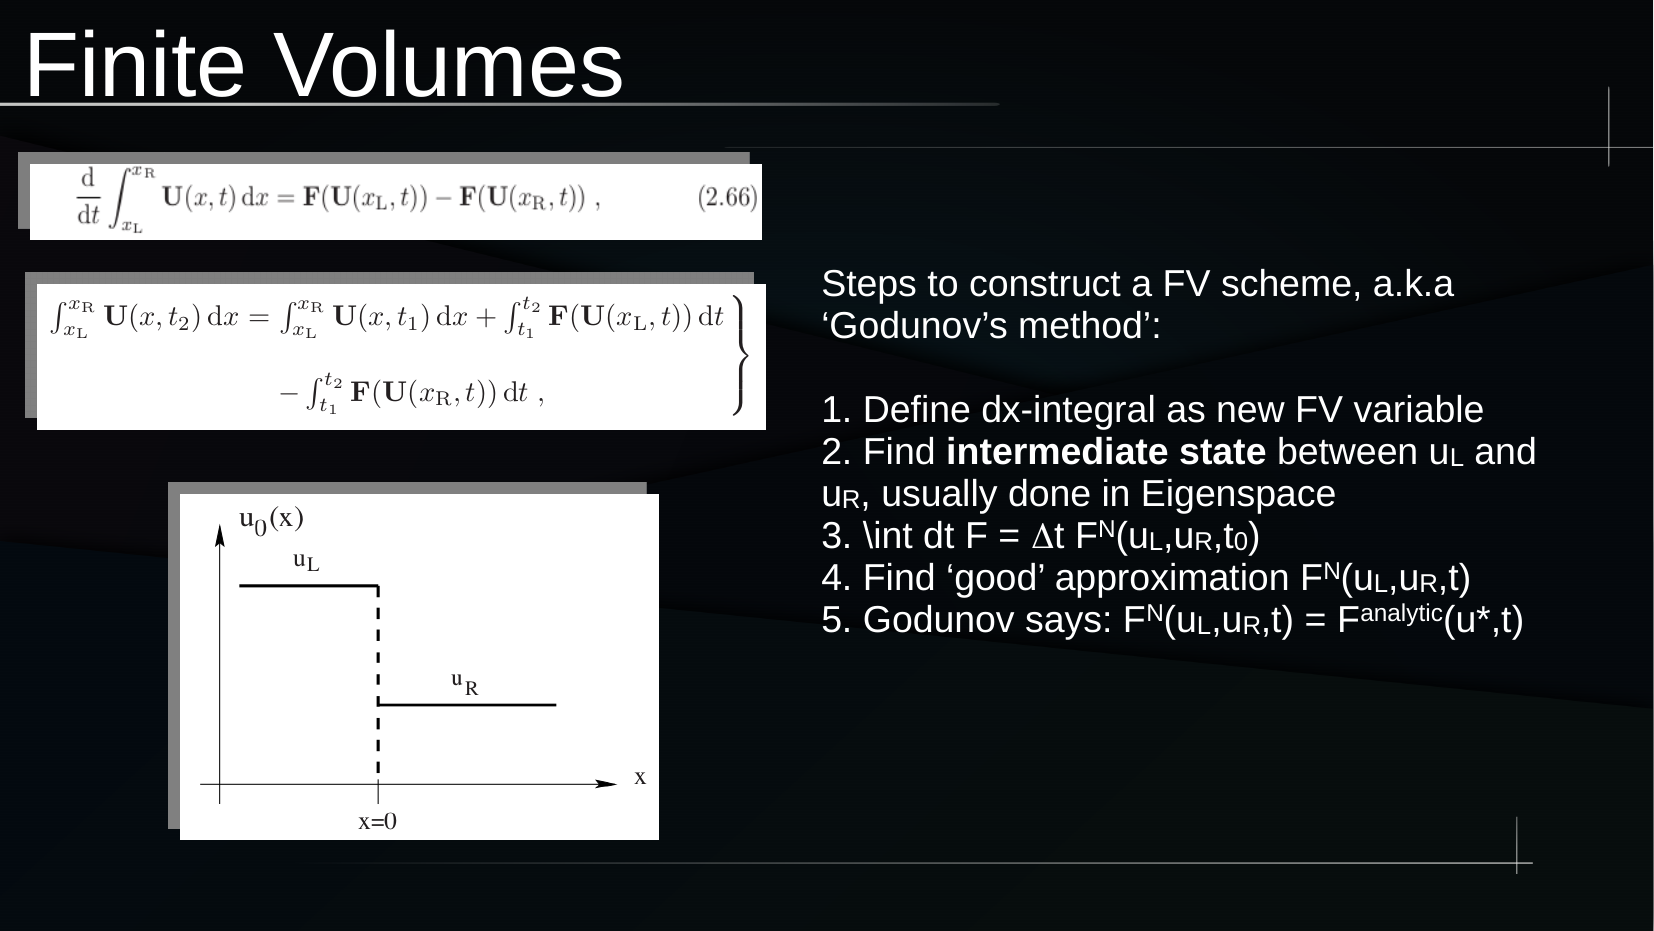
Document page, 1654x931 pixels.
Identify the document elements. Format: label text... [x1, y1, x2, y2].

title Finite Volumes [23, 11, 1589, 119]
picture [0, 0, 1654, 931]
text_box Steps to construct a FV scheme, a.k.a ‘Godunov’s method’: 1. Define dx-integral as new FV variable 2. Find intermediate state between uL and uR, usually done in Eigenspace 3. \int dt F = Dt FN(uL,uR,t0) 4. Find ‘good’ approximation FN(uL,uR,t) 5. Godunov says: FN(uL,uR,t) = Fanalytic(u*,t) [806, 255, 1591, 739]
